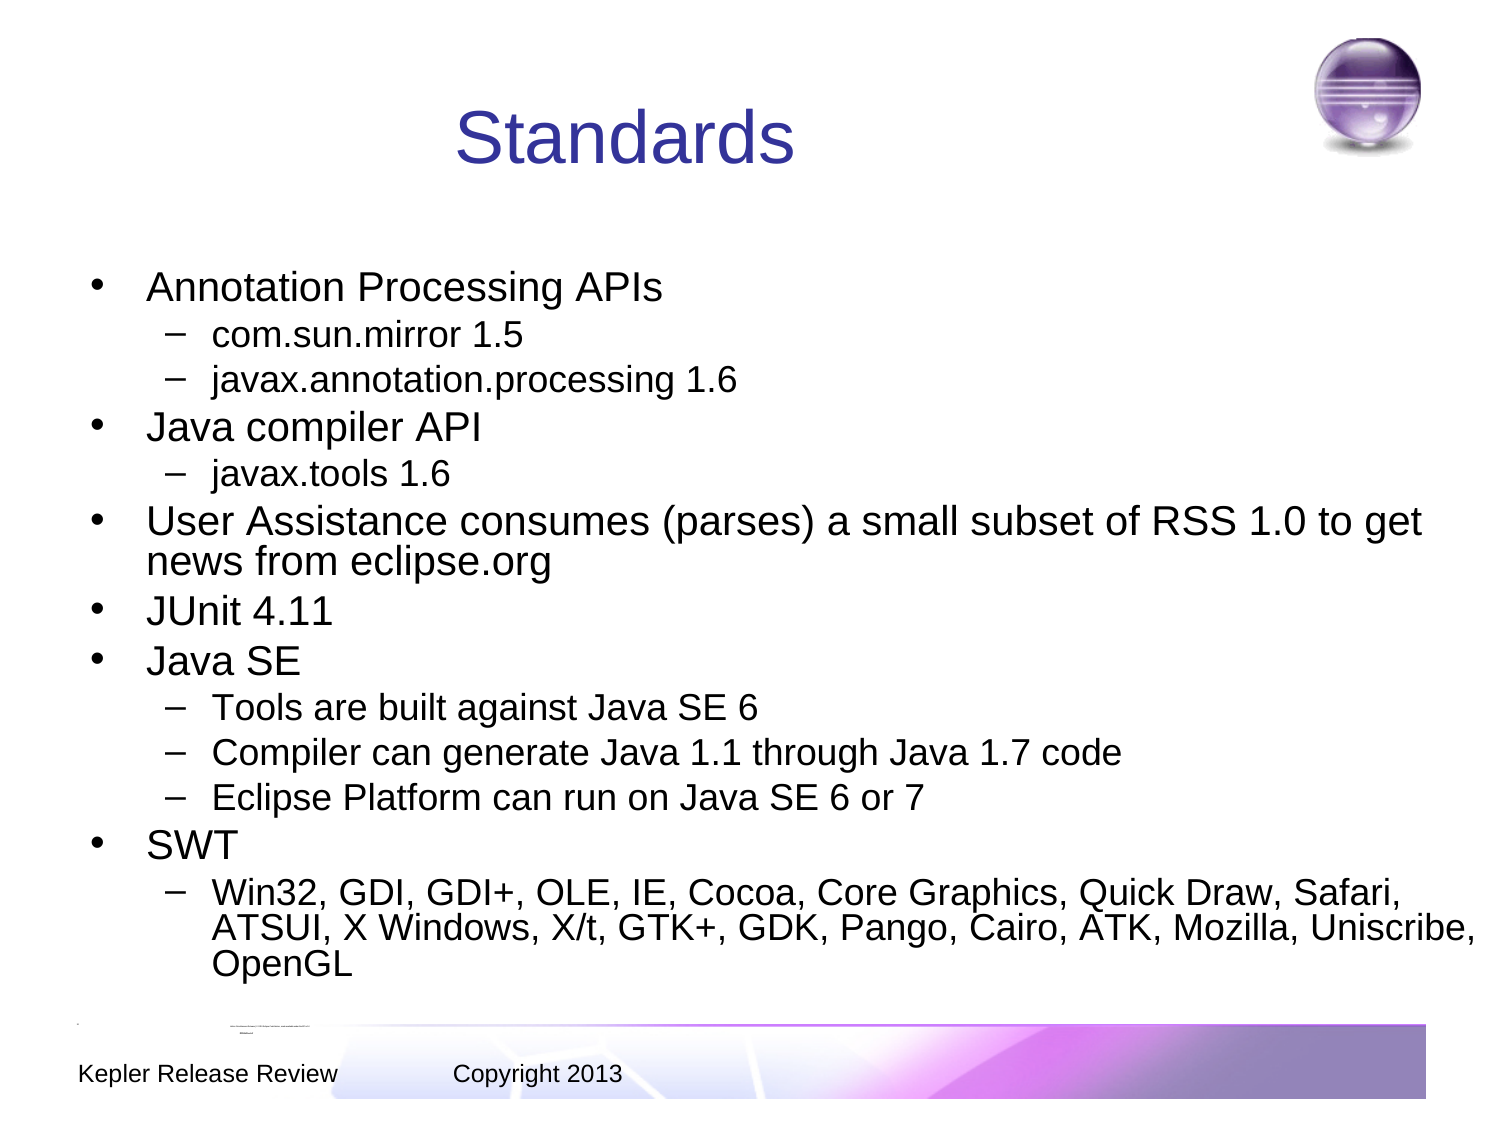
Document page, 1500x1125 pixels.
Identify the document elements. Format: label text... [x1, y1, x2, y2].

picture [225, 1024, 1426, 1099]
title Standards [74, 45, 1176, 233]
picture [1307, 37, 1426, 157]
list Annotation Processing APIs com.sun.mirror 1.5 javax.annotation.processing 1.6 Java compiler API javax.tools 1.6 User Assistance consumes (parses) a small subset of RSS 1.0 to get news from eclipse.org JUnit 4.11 Java SE Tools are built against Java SE 6 Compiler can generate Java 1.1 through Java 1.7 code Eclipse Platform can run on Java SE 6 or 7 SWT Win32, GDI, GDI+, OLE, IE, Cocoa, Core Graphics, Quick Draw, Safari, ATSUI, X Windows, X/t, GTK+, GDK, Pango, Cairo, ATK, Mozilla, Uniscribe, OpenGL [75, 262, 1500, 1006]
